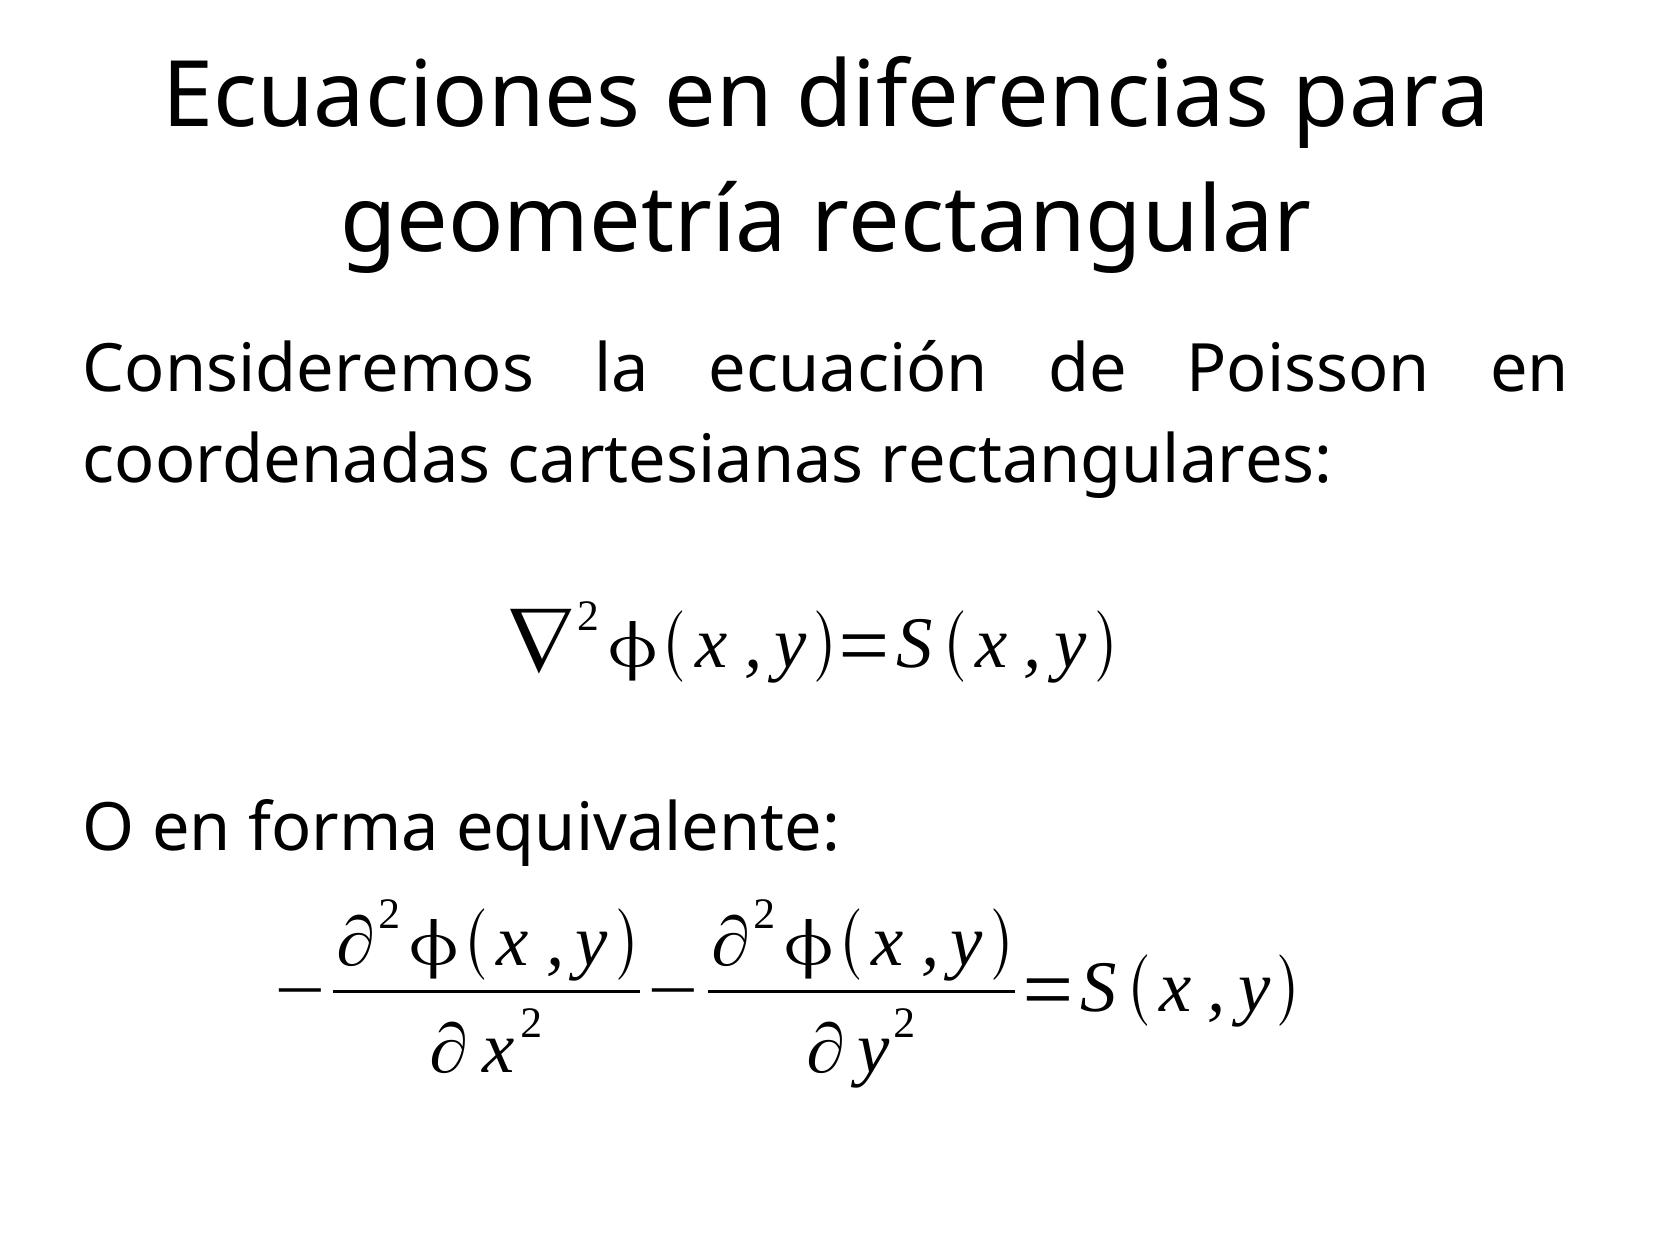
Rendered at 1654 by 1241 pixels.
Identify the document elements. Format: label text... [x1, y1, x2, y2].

chart [500, 590, 1123, 687]
title Ecuaciones en diferencias para geometría rectangular [82, 45, 1571, 261]
text_box O en forma equivalente: [82, 733, 1571, 916]
subtitle Consideremos la ecuación de Poisson en coordenadas cartesianas rectangulares: [82, 290, 1571, 532]
chart [265, 888, 1306, 1093]
